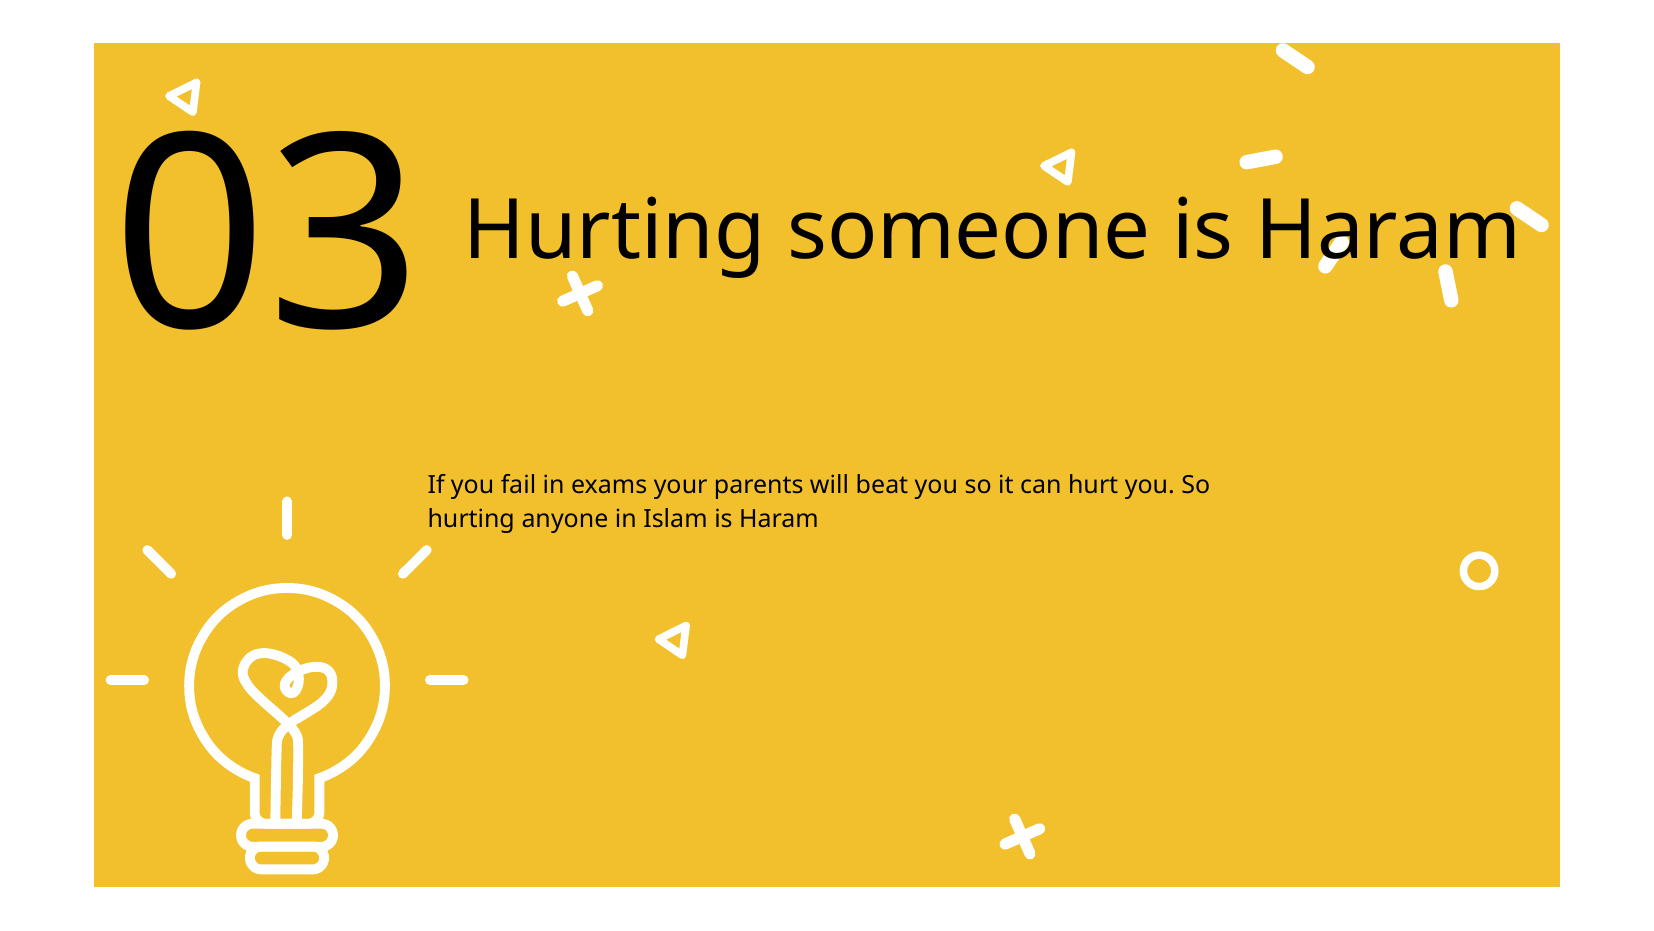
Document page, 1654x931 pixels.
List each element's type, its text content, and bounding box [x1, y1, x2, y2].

title Hurting someone is Haram [532, 112, 1538, 340]
title 03 [112, 37, 532, 407]
text_box If you fail in exams your parents will beat you so it can hurt you. So hurting anyone in Islam is Haram [427, 375, 1276, 627]
